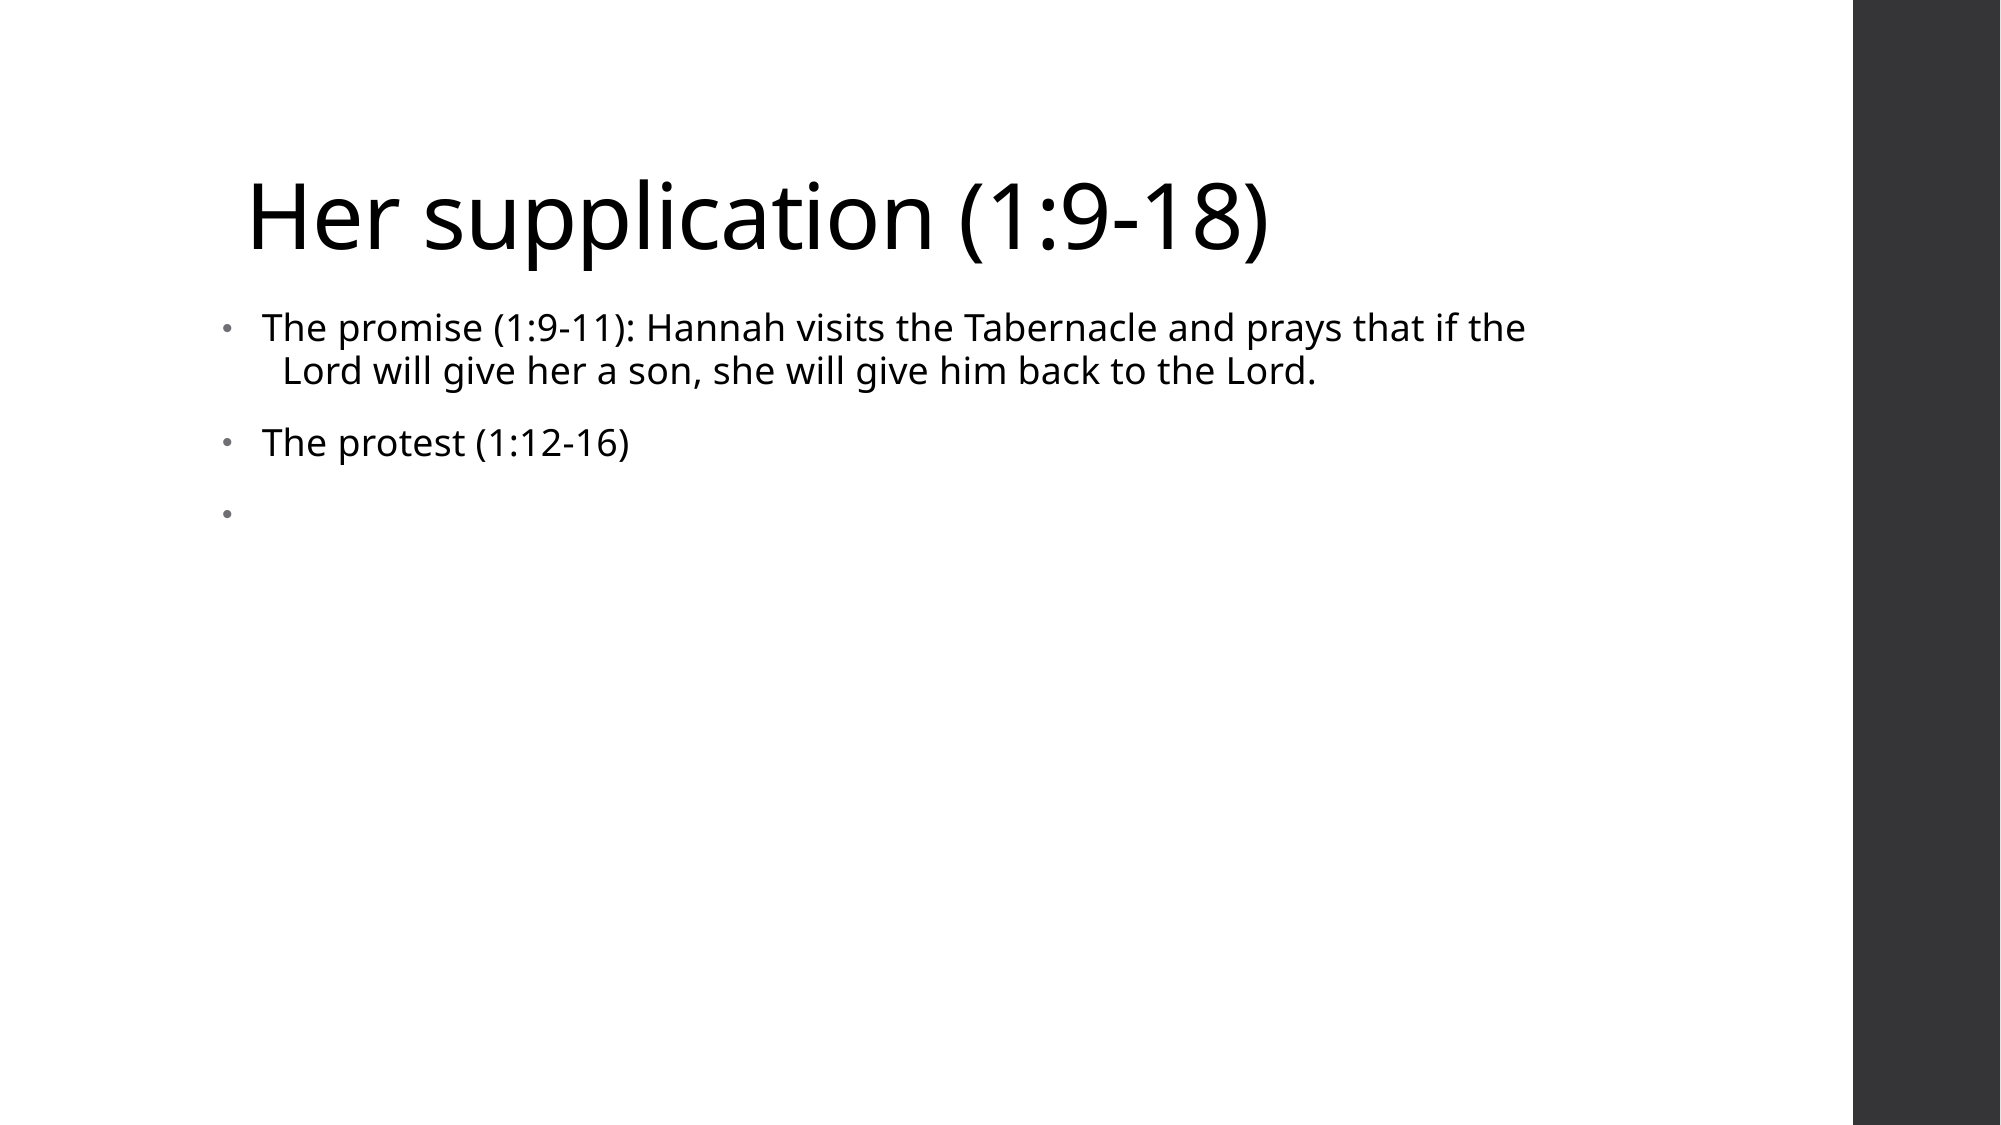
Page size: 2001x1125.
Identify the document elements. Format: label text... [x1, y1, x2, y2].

title Her supplication (1:9-18) [206, 60, 1797, 278]
list The promise (1:9-11): Hannah visits the Tabernacle and prays that if the Lord will give her a son, she will give him back to the Lord. The protest (1:12-16) [206, 299, 1617, 1014]
